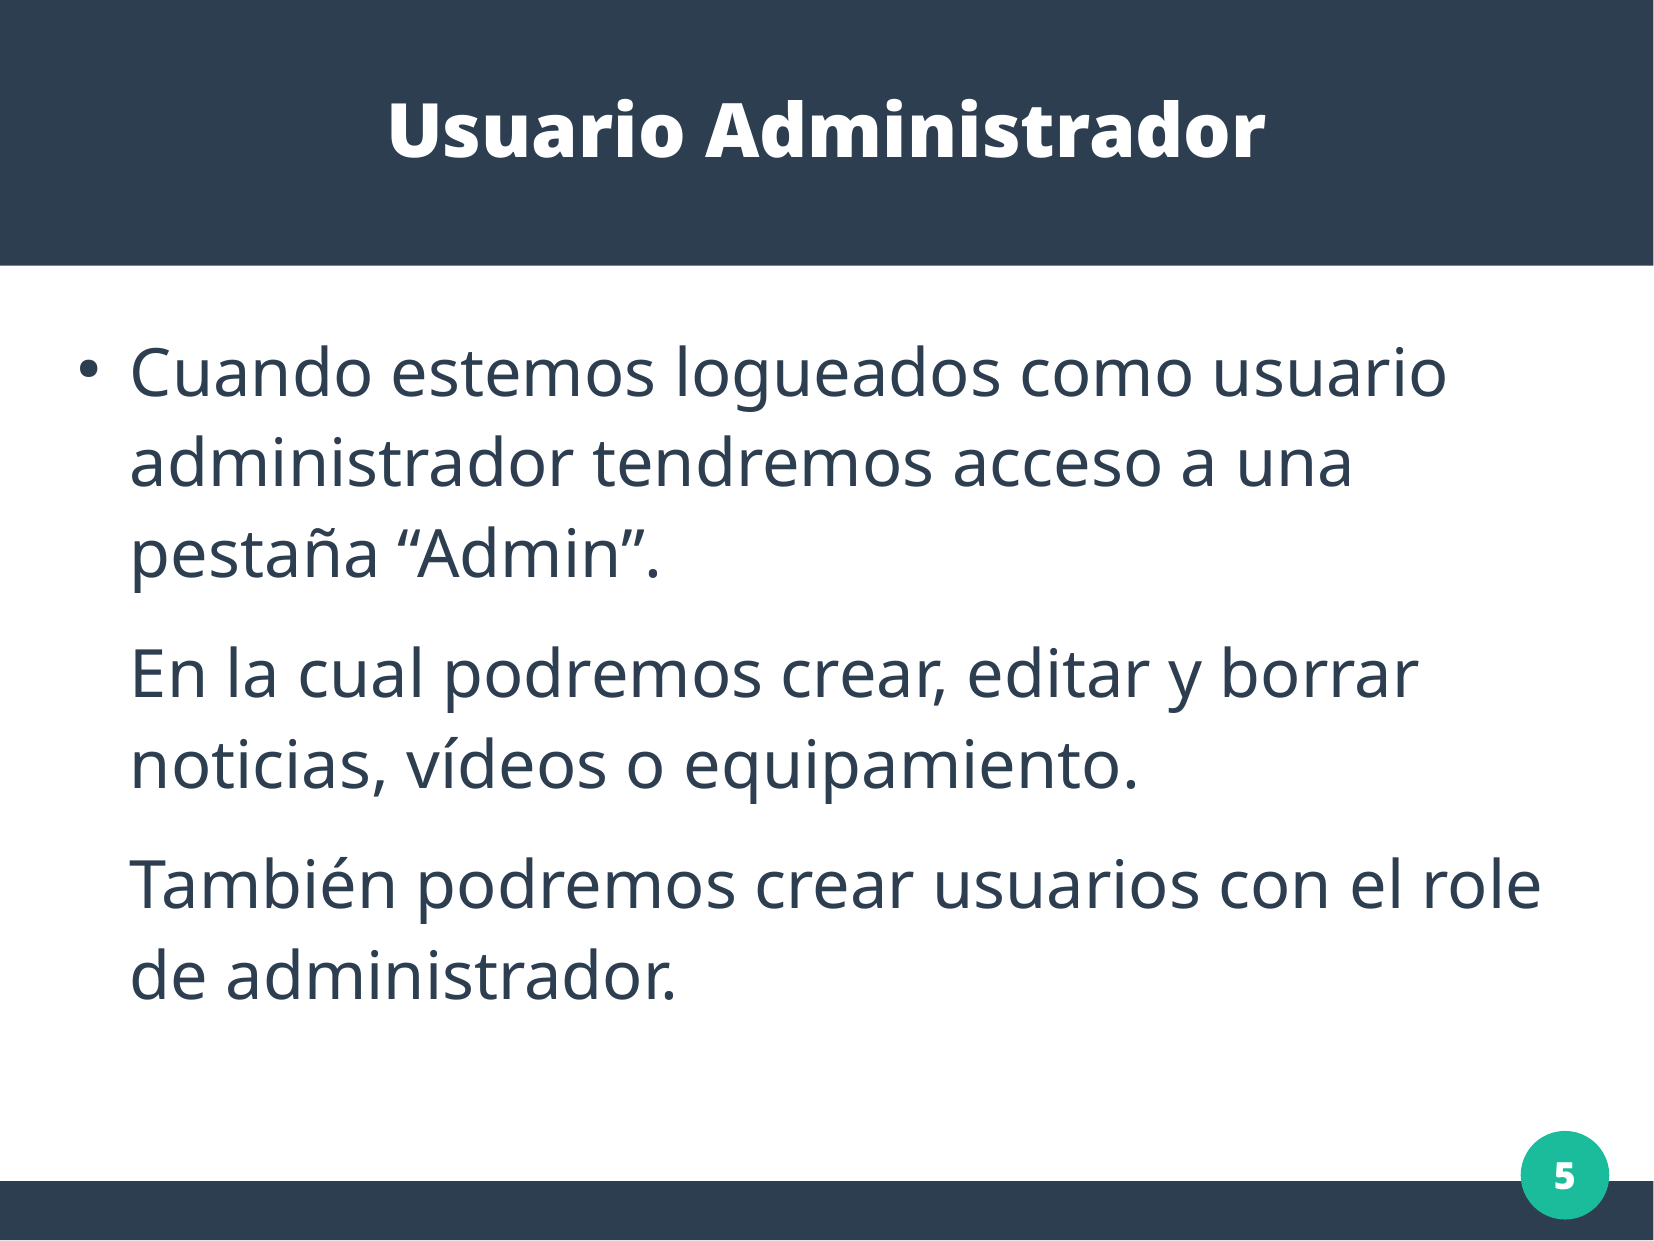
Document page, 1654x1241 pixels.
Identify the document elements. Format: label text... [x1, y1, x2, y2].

title Usuario Administrador [59, 49, 1595, 207]
list Cuando estemos logueados como usuario administrador tendremos acceso a una pestaña “Admin”. En la cual podremos crear, editar y borrar noticias, vídeos o equipamiento. También podremos crear usuarios con el role de administrador. [59, 324, 1595, 1152]
